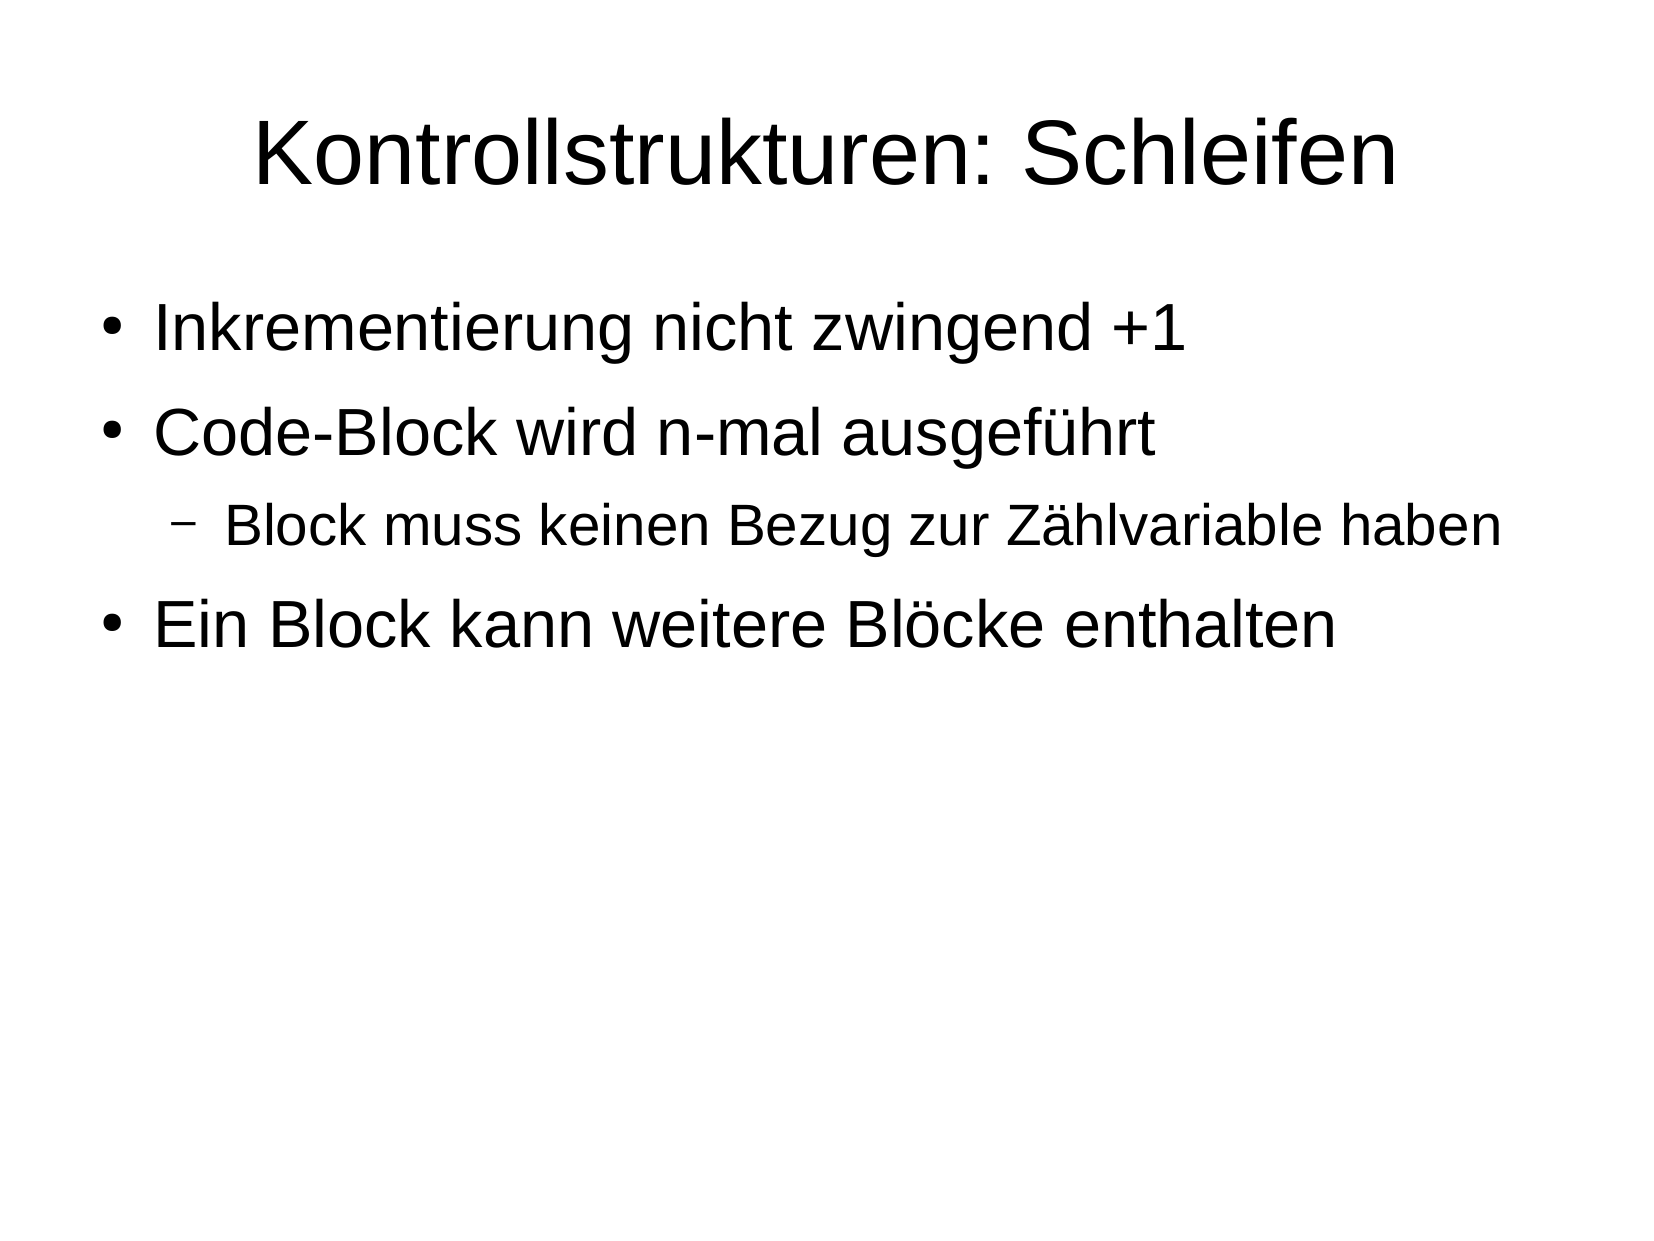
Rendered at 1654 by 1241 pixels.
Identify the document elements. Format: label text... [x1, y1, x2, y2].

title Kontrollstrukturen: Schleifen [82, 49, 1571, 257]
list Inkrementierung nicht zwingend +1 Code-Block wird n-mal ausgeführt Block muss keinen Bezug zur Zählvariable haben Ein Block kann weitere Blöcke enthalten [82, 290, 1571, 1216]
